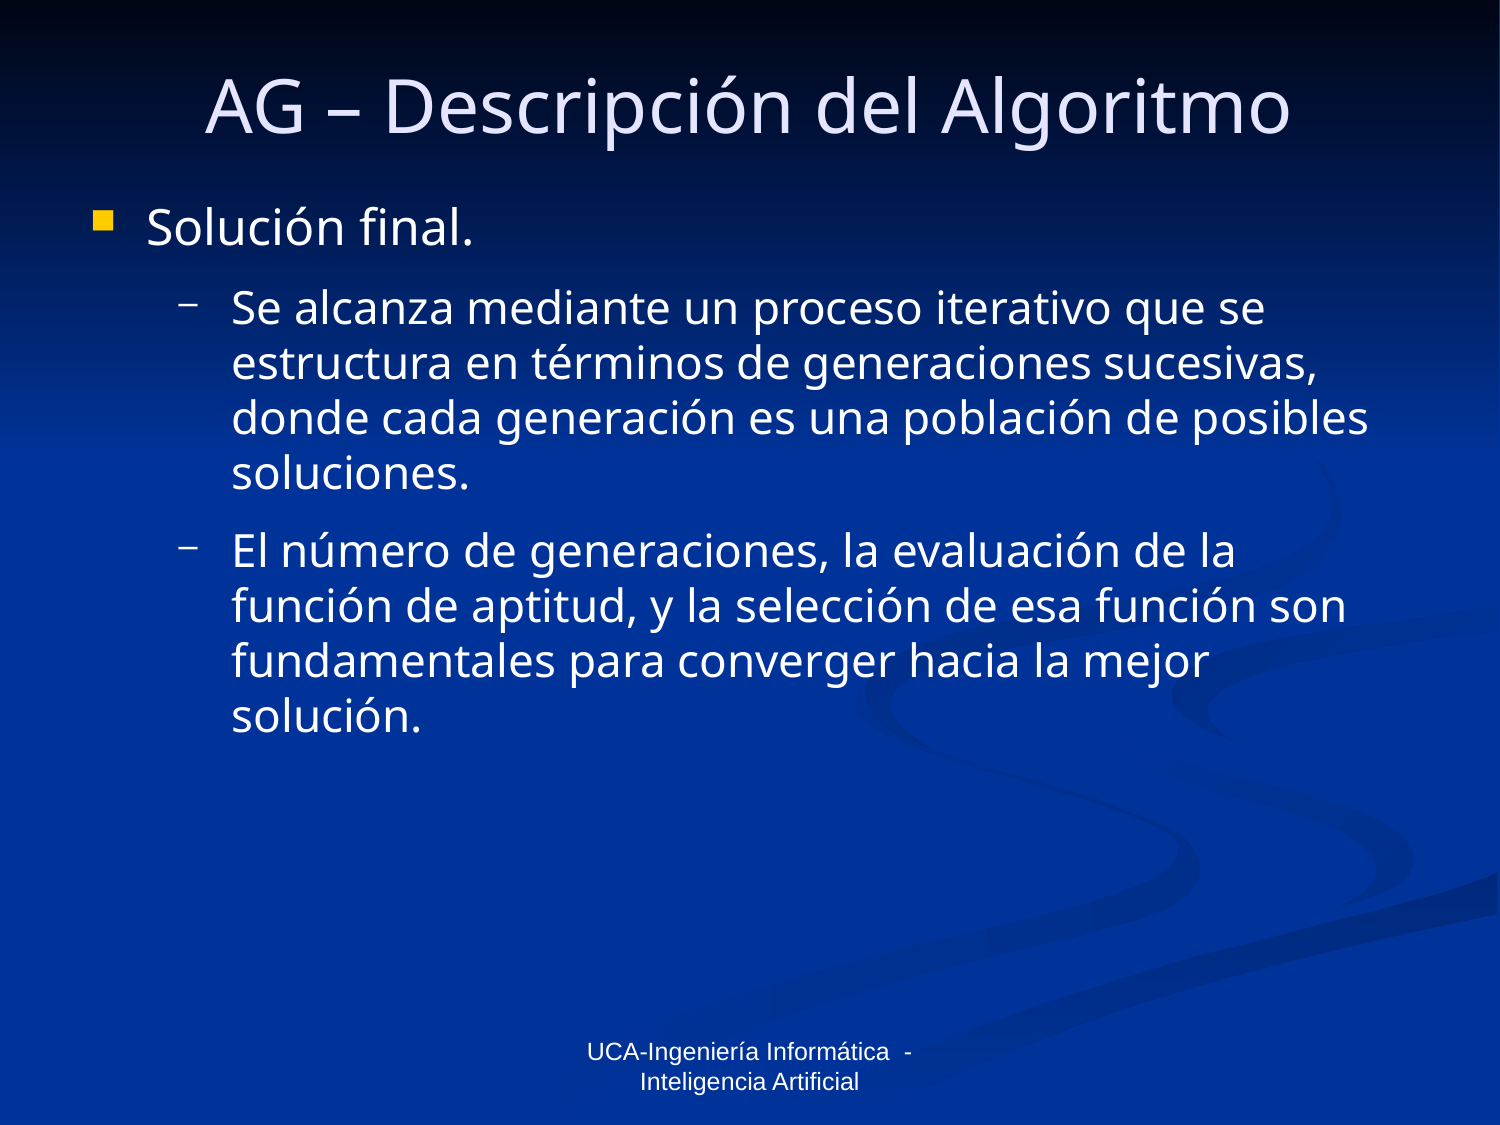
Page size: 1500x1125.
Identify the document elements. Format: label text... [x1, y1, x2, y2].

footer UCA-Ingeniería Informática - Inteligencia Artificial [512, 1025, 988, 1104]
list Solución final. Se alcanza mediante un proceso iterativo que se estructura en términos de generaciones sucesivas, donde cada generación es una población de posibles soluciones. El número de generaciones, la evaluación de la función de aptitud, y la selección de esa función son fundamentales para converger hacia la mejor solución. [75, 187, 1425, 1005]
title AG – Descripción del Algoritmo [75, 45, 1425, 163]
